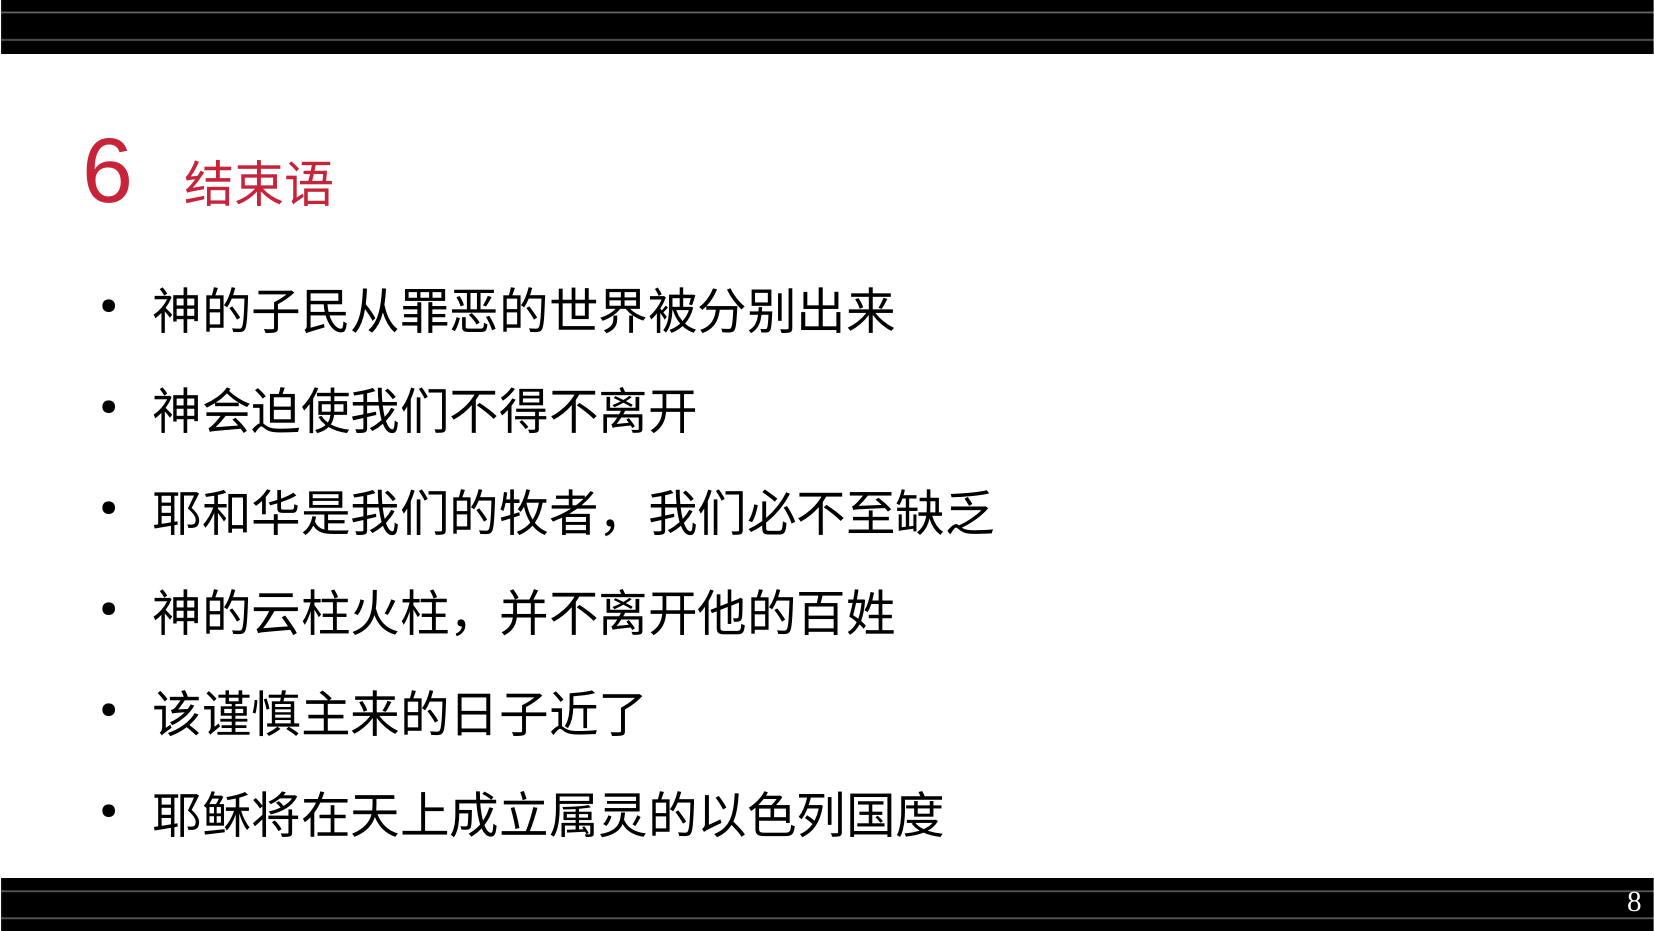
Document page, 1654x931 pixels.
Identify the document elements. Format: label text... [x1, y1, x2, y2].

picture [1, 878, 1654, 931]
picture [1, 0, 1654, 54]
list 神的子民从罪恶的世界被分别出来 神会迫使我们不得不离开 耶和华是我们的牧者，我们必不至缺乏 神的云柱火柱，并不离开他的百姓 该谨慎主来的日子近了 耶稣将在天上成立属灵的以色列国度 [82, 271, 1571, 851]
title 6 结束语 [82, 92, 1571, 249]
